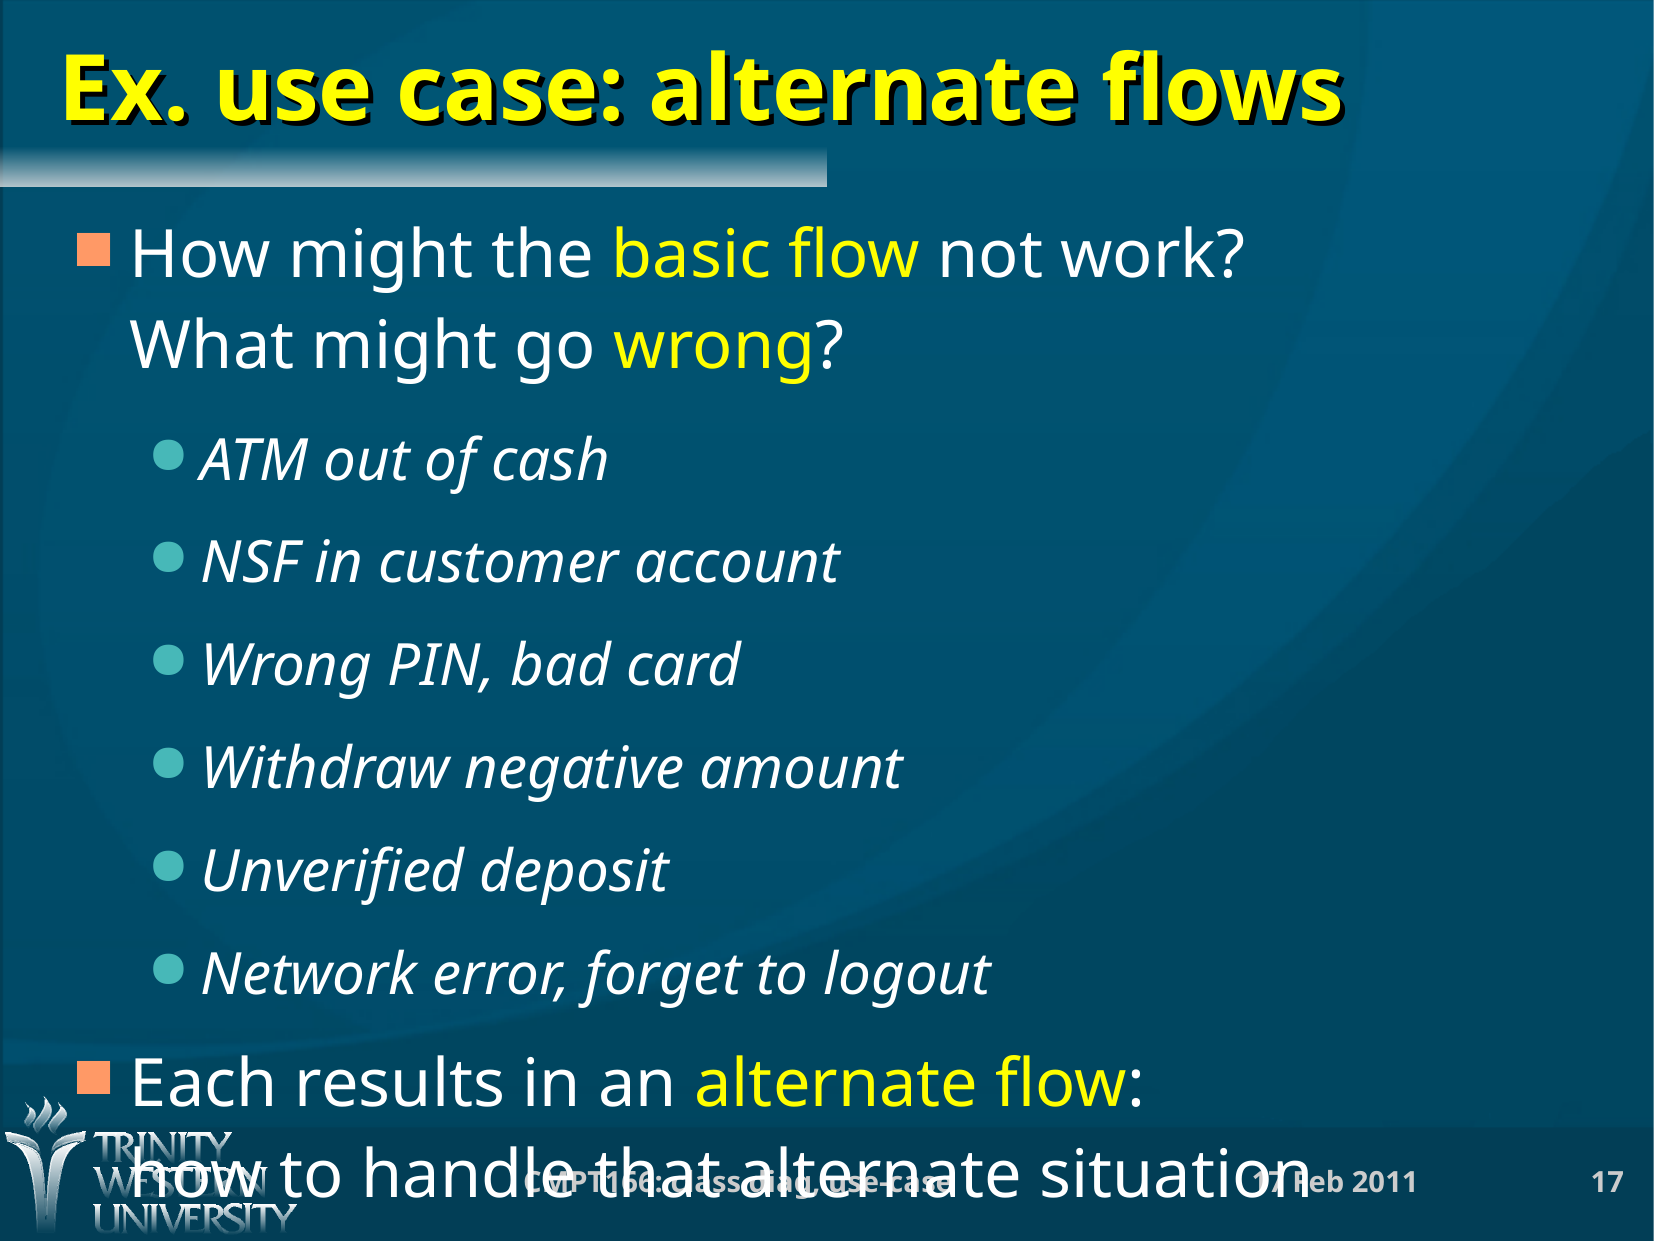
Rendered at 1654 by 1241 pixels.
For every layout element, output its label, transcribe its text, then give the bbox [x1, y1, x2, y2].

list How might the basic flow not work? What might go wrong? ATM out of cash NSF in customer account Wrong PIN, bad card Withdraw negative amount Unverified deposit Network error, forget to logout Each results in an alternate flow: how to handle that alternate situation [59, 206, 1625, 1096]
title Ex. use case: alternate flows [59, 19, 1595, 148]
text_box Company [0, 154, 827, 158]
picture [38, 1227, 54, 1232]
